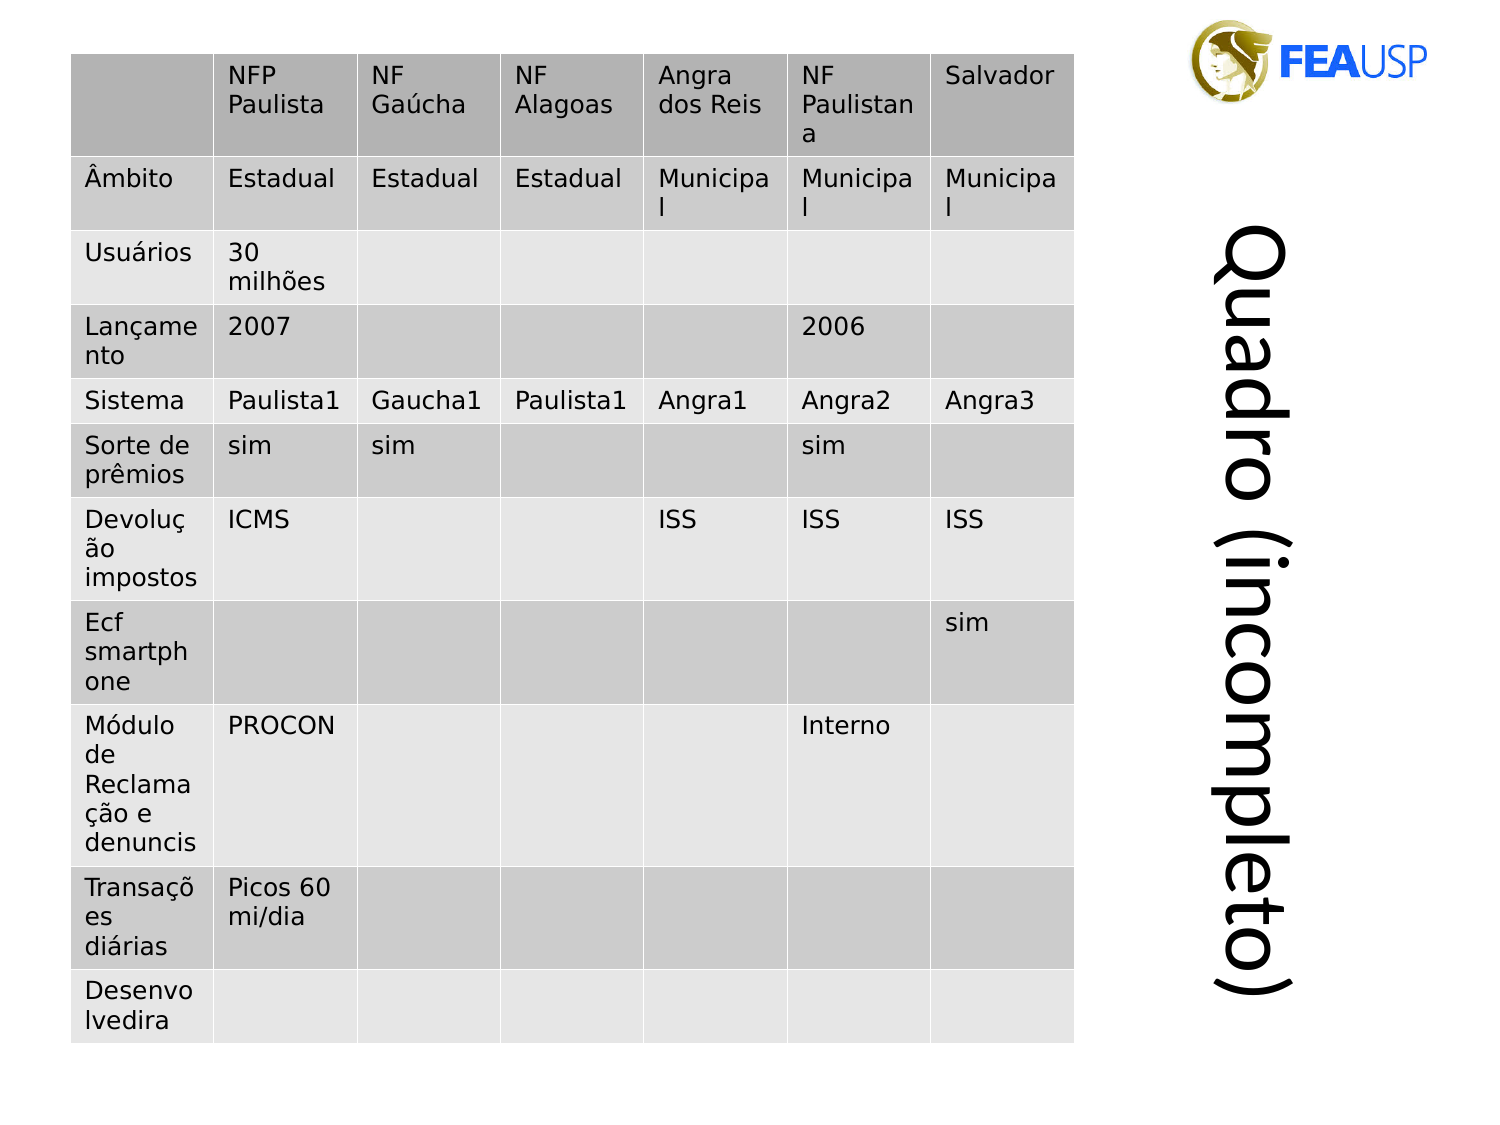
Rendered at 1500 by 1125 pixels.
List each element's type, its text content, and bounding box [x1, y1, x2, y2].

table_header [71, 54, 213, 156]
table_cell [644, 867, 787, 969]
table_cell Picos 60 mi/dia [214, 867, 357, 969]
table_cell [501, 867, 643, 969]
table_cell [501, 231, 643, 304]
table_cell Estadual [214, 157, 357, 230]
table_header NF Gaúcha [358, 54, 500, 156]
table_cell Estadual [358, 157, 500, 230]
table_cell [788, 231, 930, 304]
table_cell sim [214, 424, 357, 497]
table_cell [501, 601, 643, 704]
table_cell Gaucha1 [358, 379, 500, 423]
table_header NFP Paulista [214, 54, 357, 156]
table_cell [931, 305, 1074, 378]
table_cell Municipal [788, 157, 930, 230]
table_cell [931, 867, 1074, 969]
table_cell 2006 [788, 305, 930, 378]
table_cell Desenvolvedira [71, 970, 213, 1043]
table_cell sim [788, 424, 930, 497]
table_cell [931, 970, 1074, 1043]
table_cell Ecf smartphone [71, 601, 213, 704]
table_cell [358, 970, 500, 1043]
table_cell [644, 601, 787, 704]
table_cell [358, 867, 500, 969]
table_cell Angra2 [788, 379, 930, 423]
table_cell Municipal [644, 157, 787, 230]
table_cell [501, 705, 643, 866]
table_cell Paulista1 [214, 379, 357, 423]
table_cell ISS [931, 498, 1074, 600]
table_cell sim [358, 424, 500, 497]
title Quadro (incompleto) [1169, 0, 1357, 1125]
table_header Salvador [931, 54, 1074, 156]
table_cell PROCON [214, 705, 357, 866]
table_cell [214, 601, 357, 704]
table_cell [501, 305, 643, 378]
table_cell [358, 601, 500, 704]
table_cell Transações diárias [71, 867, 213, 969]
table_cell [501, 424, 643, 497]
table_cell Interno [788, 705, 930, 866]
table_header NF Paulistana [788, 54, 930, 156]
table_cell Sorte de prêmios [71, 424, 213, 497]
table_cell [931, 231, 1074, 304]
table_cell [644, 231, 787, 304]
table_cell [788, 970, 930, 1043]
table_cell Paulista1 [501, 379, 643, 423]
table_cell Módulo de Reclamação e denuncis [71, 705, 213, 866]
table_cell ISS [788, 498, 930, 600]
table_cell [788, 601, 930, 704]
table_cell Municipal [931, 157, 1074, 230]
table_cell [644, 305, 787, 378]
table_cell sim [931, 601, 1074, 704]
table_cell Angra1 [644, 379, 787, 423]
table_header NF Alagoas [501, 54, 643, 156]
table_cell Sistema [71, 379, 213, 423]
table_cell [931, 424, 1074, 497]
table_cell Angra3 [931, 379, 1074, 423]
table_cell [788, 867, 930, 969]
table_cell [644, 424, 787, 497]
table_cell [214, 970, 357, 1043]
table_header Angra dos Reis [644, 54, 787, 156]
table_cell Âmbito [71, 157, 213, 230]
table_cell [501, 498, 643, 600]
table_cell 30 milhões [214, 231, 357, 304]
table_cell Devolução impostos [71, 498, 213, 600]
table_cell [358, 498, 500, 600]
table_cell [358, 305, 500, 378]
table_cell [358, 705, 500, 866]
table_cell Estadual [501, 157, 643, 230]
picture [1357, 19, 1427, 105]
table_cell 2007 [214, 305, 357, 378]
table_cell ISS [644, 498, 787, 600]
table_cell [501, 970, 643, 1043]
table_cell Lançamento [71, 305, 213, 378]
table_cell [644, 970, 787, 1043]
table_cell [644, 705, 787, 866]
table_cell ICMS [214, 498, 357, 600]
table_cell [931, 705, 1074, 866]
table_cell [358, 231, 500, 304]
table_cell Usuários [71, 231, 213, 304]
